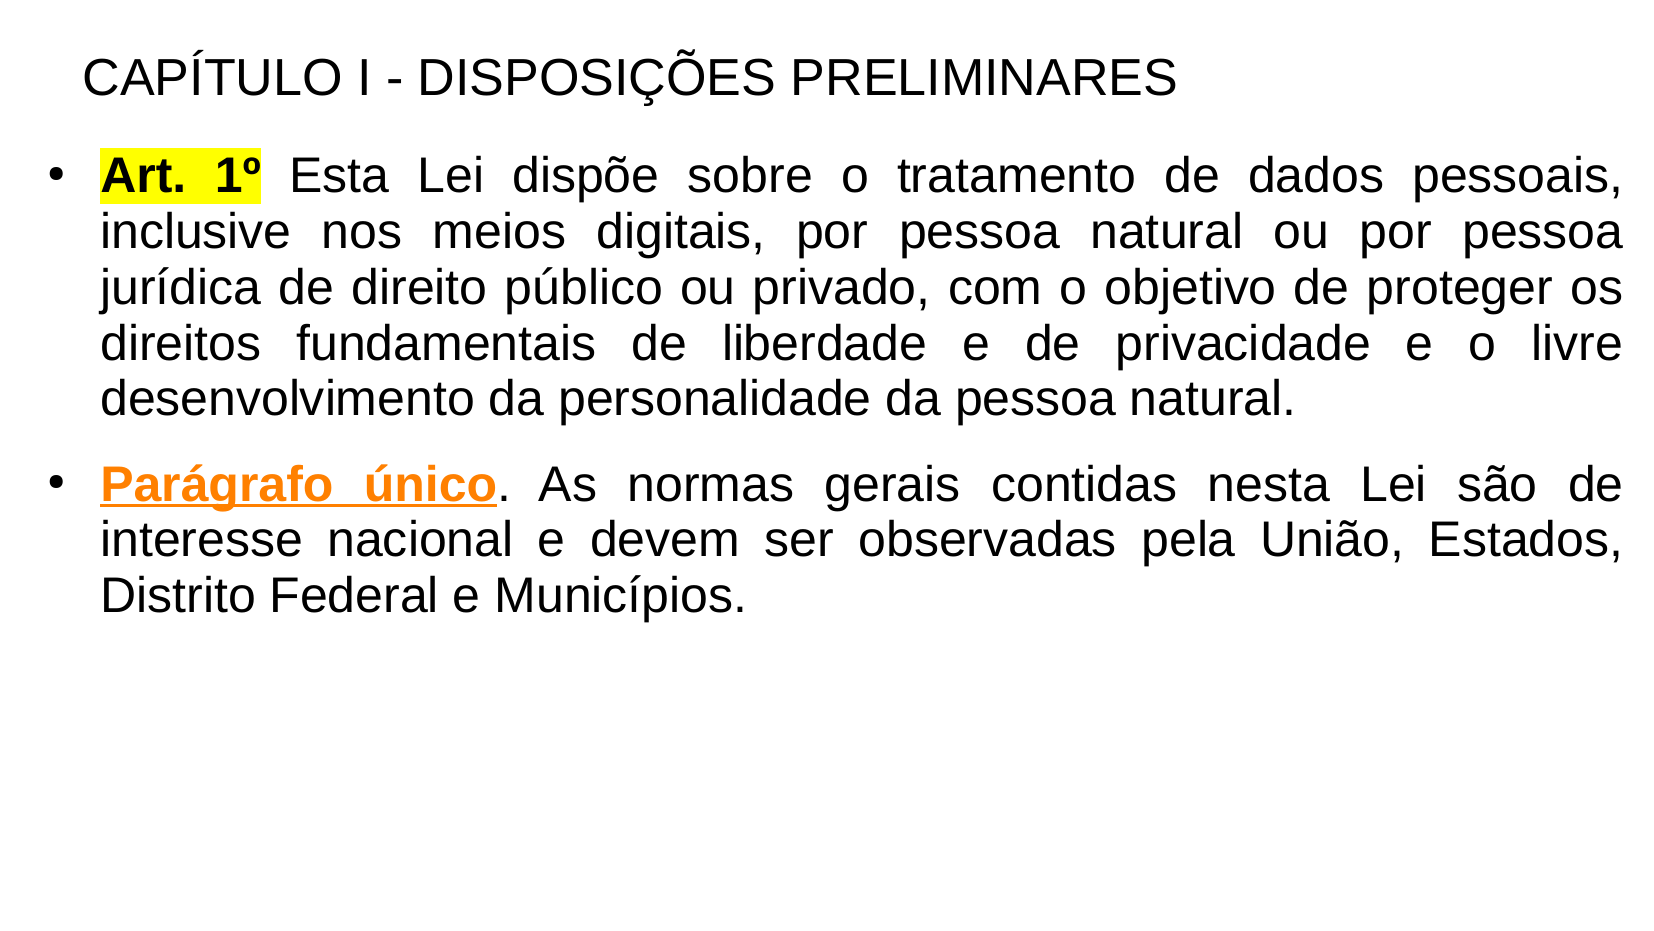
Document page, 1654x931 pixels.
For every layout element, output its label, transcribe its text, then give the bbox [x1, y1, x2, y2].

list Art. 1º Esta Lei dispõe sobre o tratamento de dados pessoais, inclusive nos meios digitais, por pessoa natural ou por pessoa jurídica de direito público ou privado, com o objetivo de proteger os direitos fundamentais de liberdade e de privacidade e o livre desenvolvimento da personalidade da pessoa natural. Parágrafo único. As normas gerais contidas nesta Lei são de interesse nacional e devem ser observadas pela União, Estados, Distrito Federal e Municípios. [29, 147, 1625, 886]
title CAPÍTULO I - DISPOSIÇÕES PRELIMINARES [82, 37, 1571, 119]
